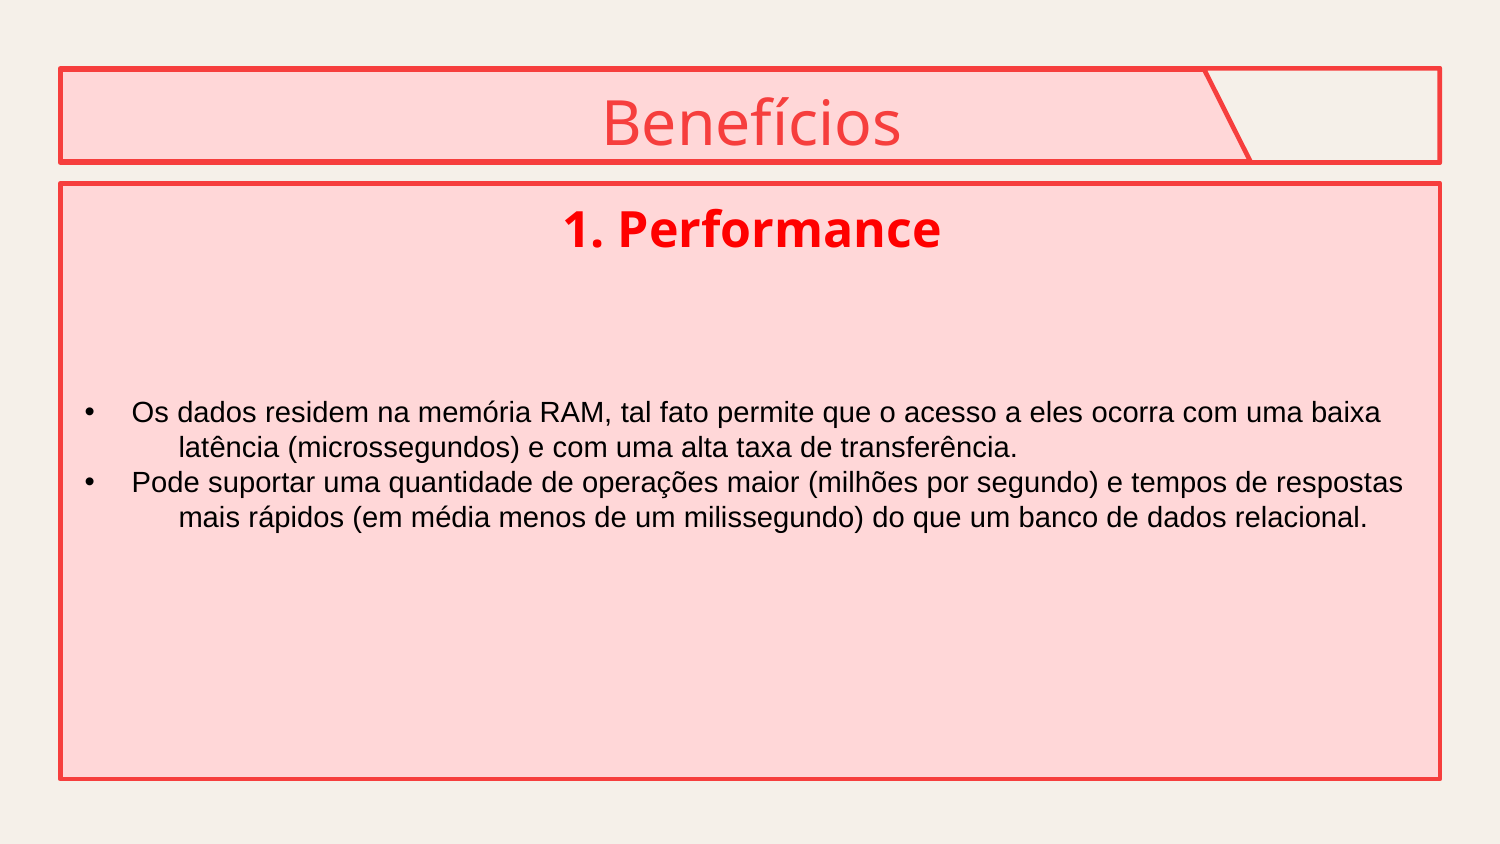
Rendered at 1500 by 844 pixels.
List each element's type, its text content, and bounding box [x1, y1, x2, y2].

title Benefícios [60, 73, 1444, 168]
text_box 1. Performance [66, 189, 1438, 266]
text_box Os dados residem na memória RAM, tal fato permite que o acesso a eles ocorra com uma baixa latência (microssegundos) e com uma alta taxa de transferência. Pode suportar uma quantidade de operações maior (milhões por segundo) e tempos de respostas mais rápidos (em média menos de um milissegundo) do que um banco de dados relacional. [69, 385, 1438, 543]
